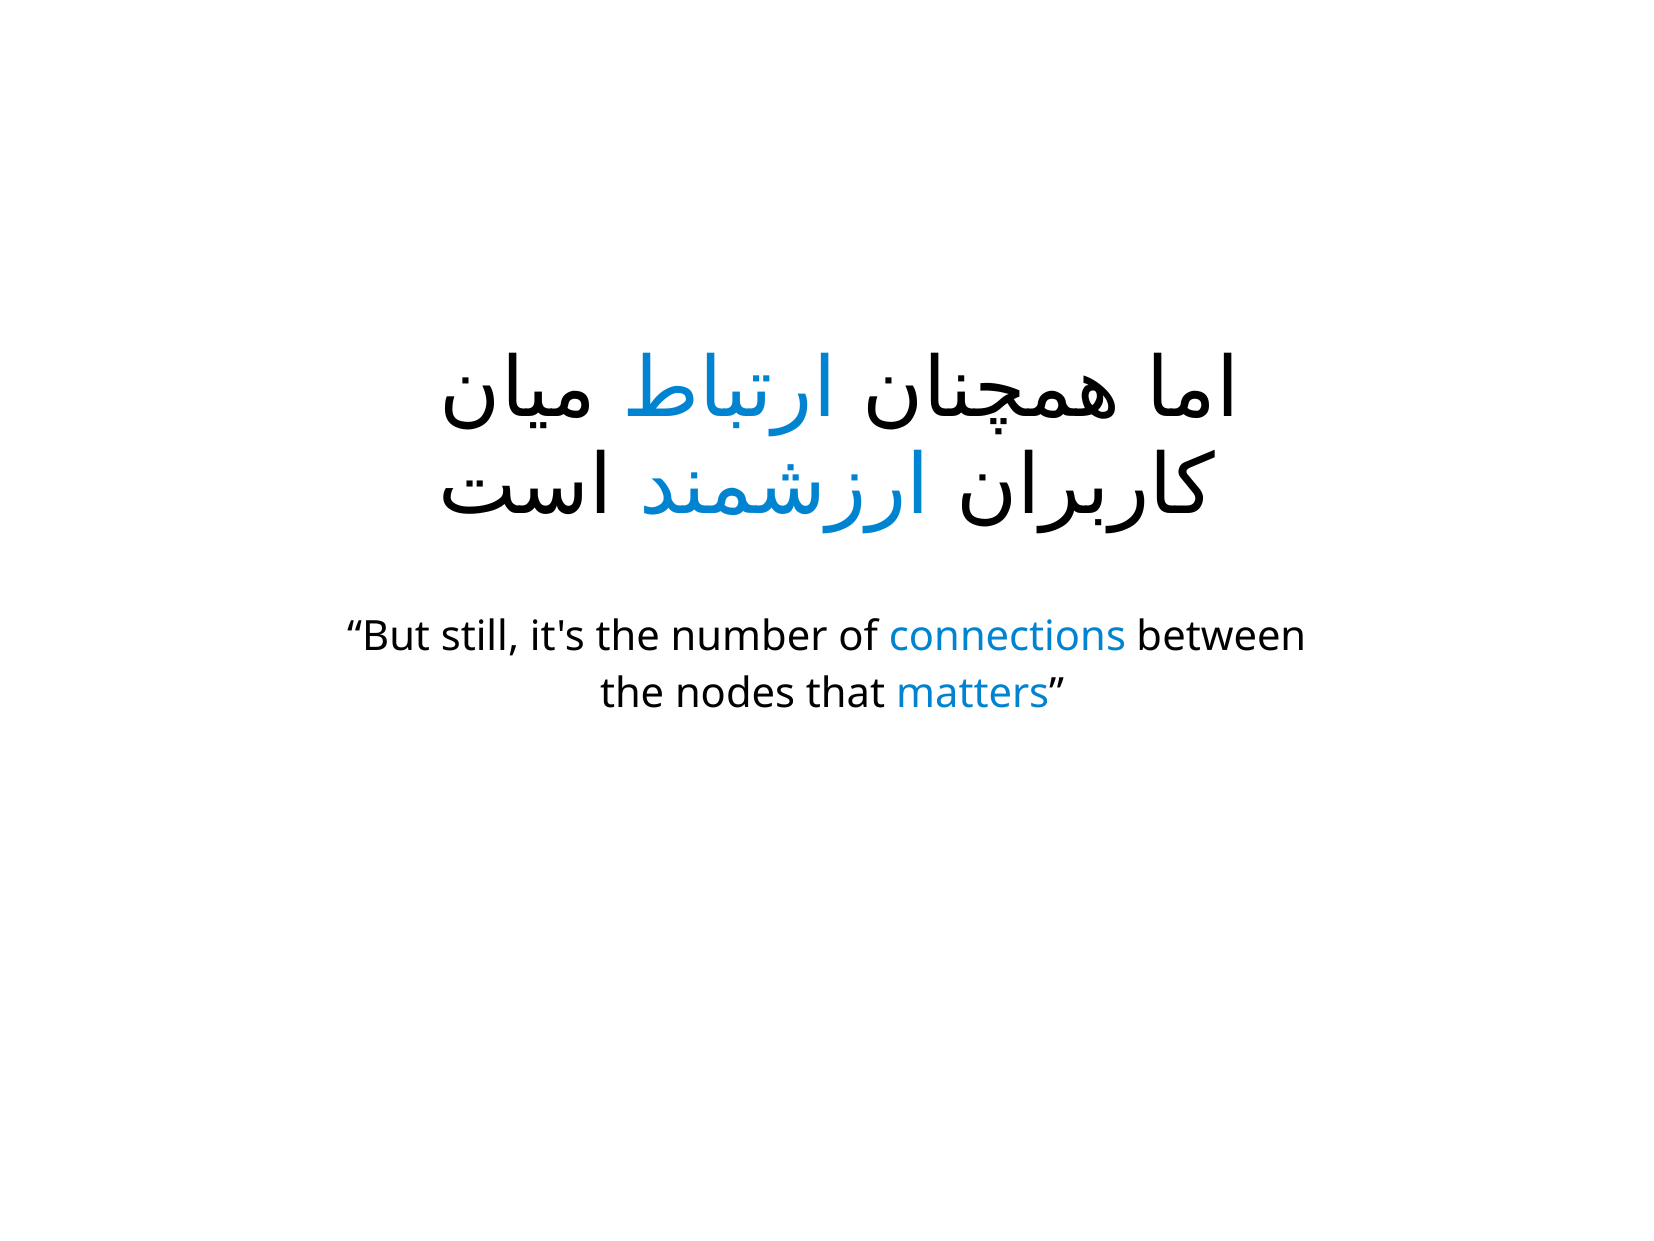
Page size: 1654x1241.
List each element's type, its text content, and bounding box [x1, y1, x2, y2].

subtitle اما همچنان ارتباط میان کاربران ارزشمند است “But still, it's the number of connections between the nodes that matters” [82, 49, 1571, 1010]
